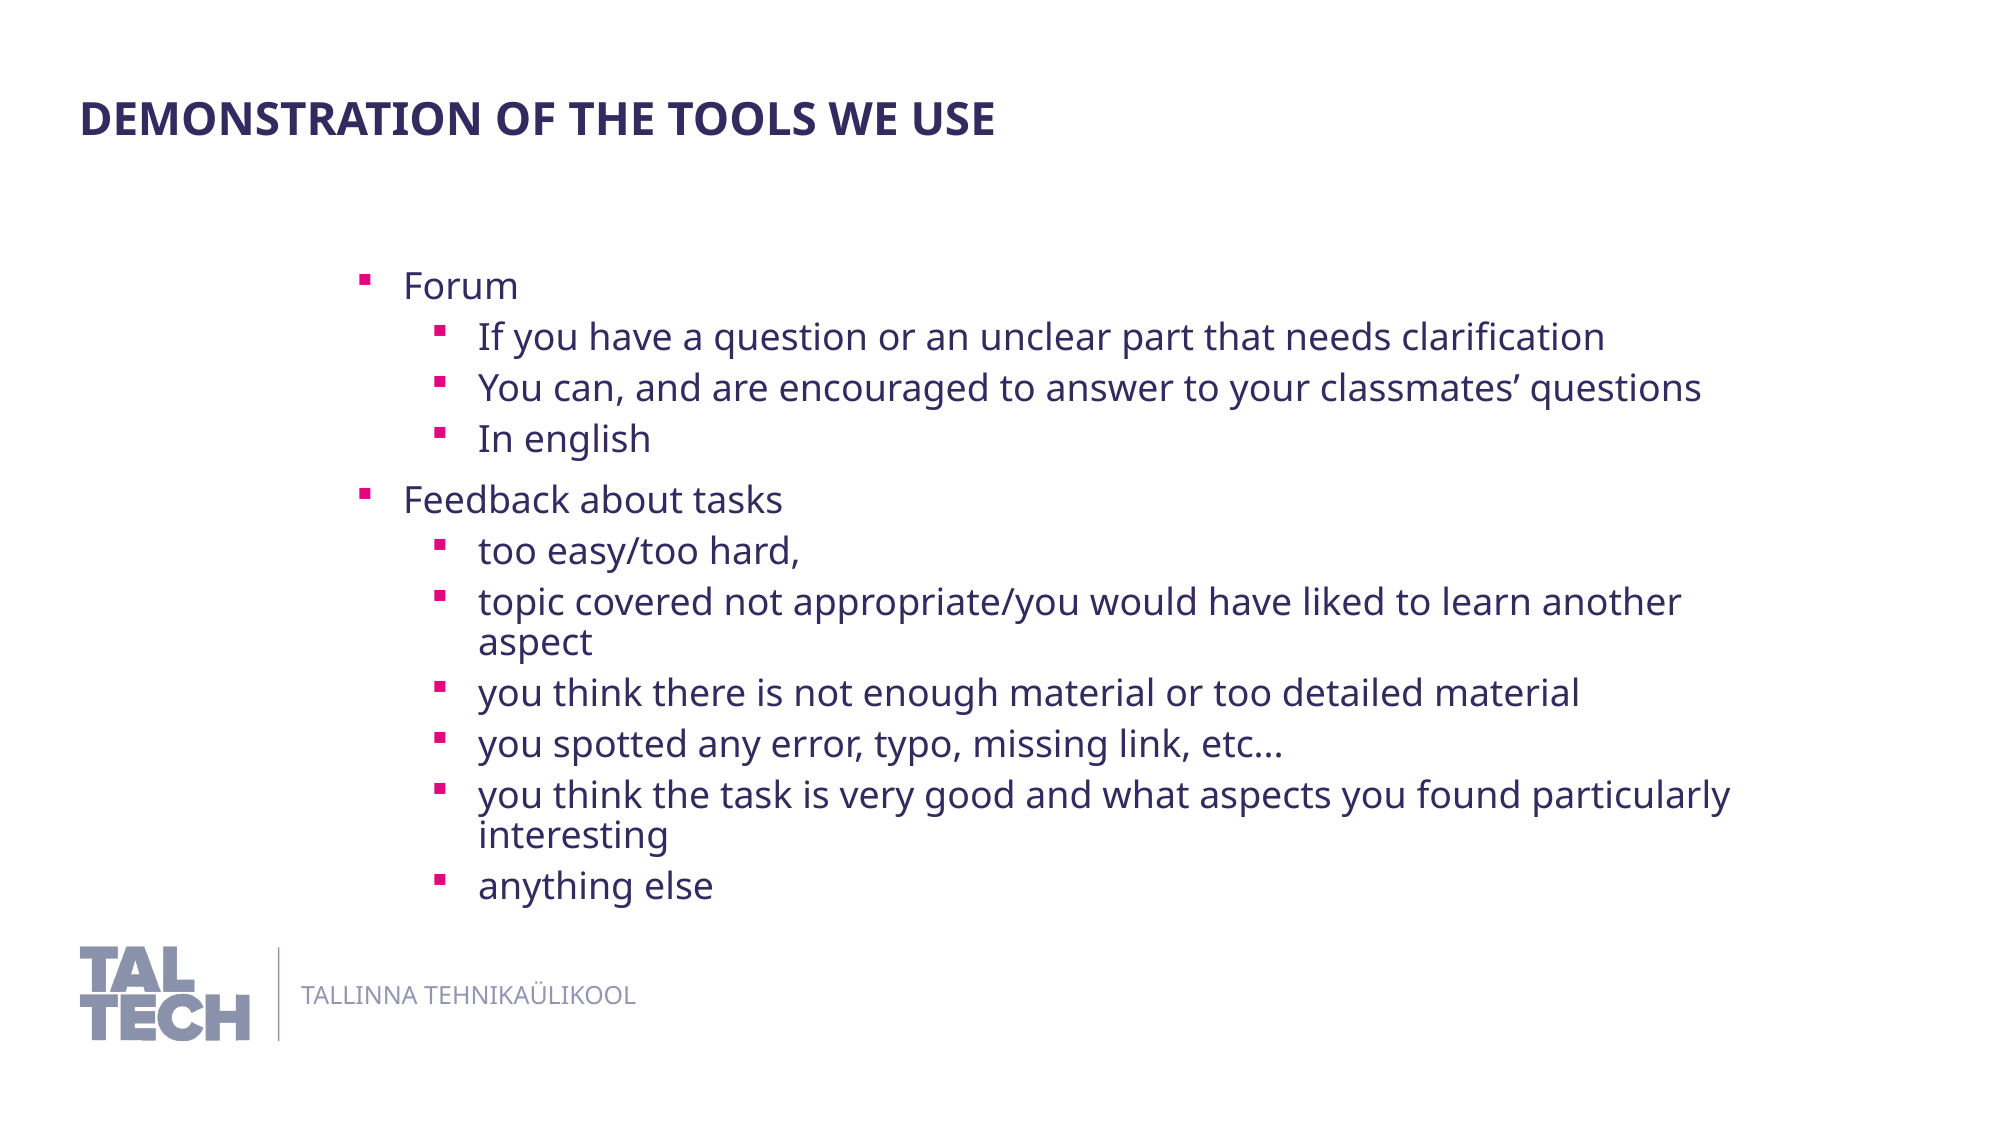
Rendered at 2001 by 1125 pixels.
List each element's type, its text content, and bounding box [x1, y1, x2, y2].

text_box Demonstration of the tools we use [78, 90, 1800, 223]
picture [75, 940, 254, 1047]
text_box Forum If you have a question or an unclear part that needs clarification You can, and are encouraged to answer to your classmates’ questions In english Feedback about tasks too easy/too hard, topic covered not appropriate/you would have liked to learn another aspect you think there is not enough material or too detailed material you spotted any error, typo, missing link, etc... you think the task is very good and what aspects you found particularly interesting anything else [356, 267, 1800, 947]
